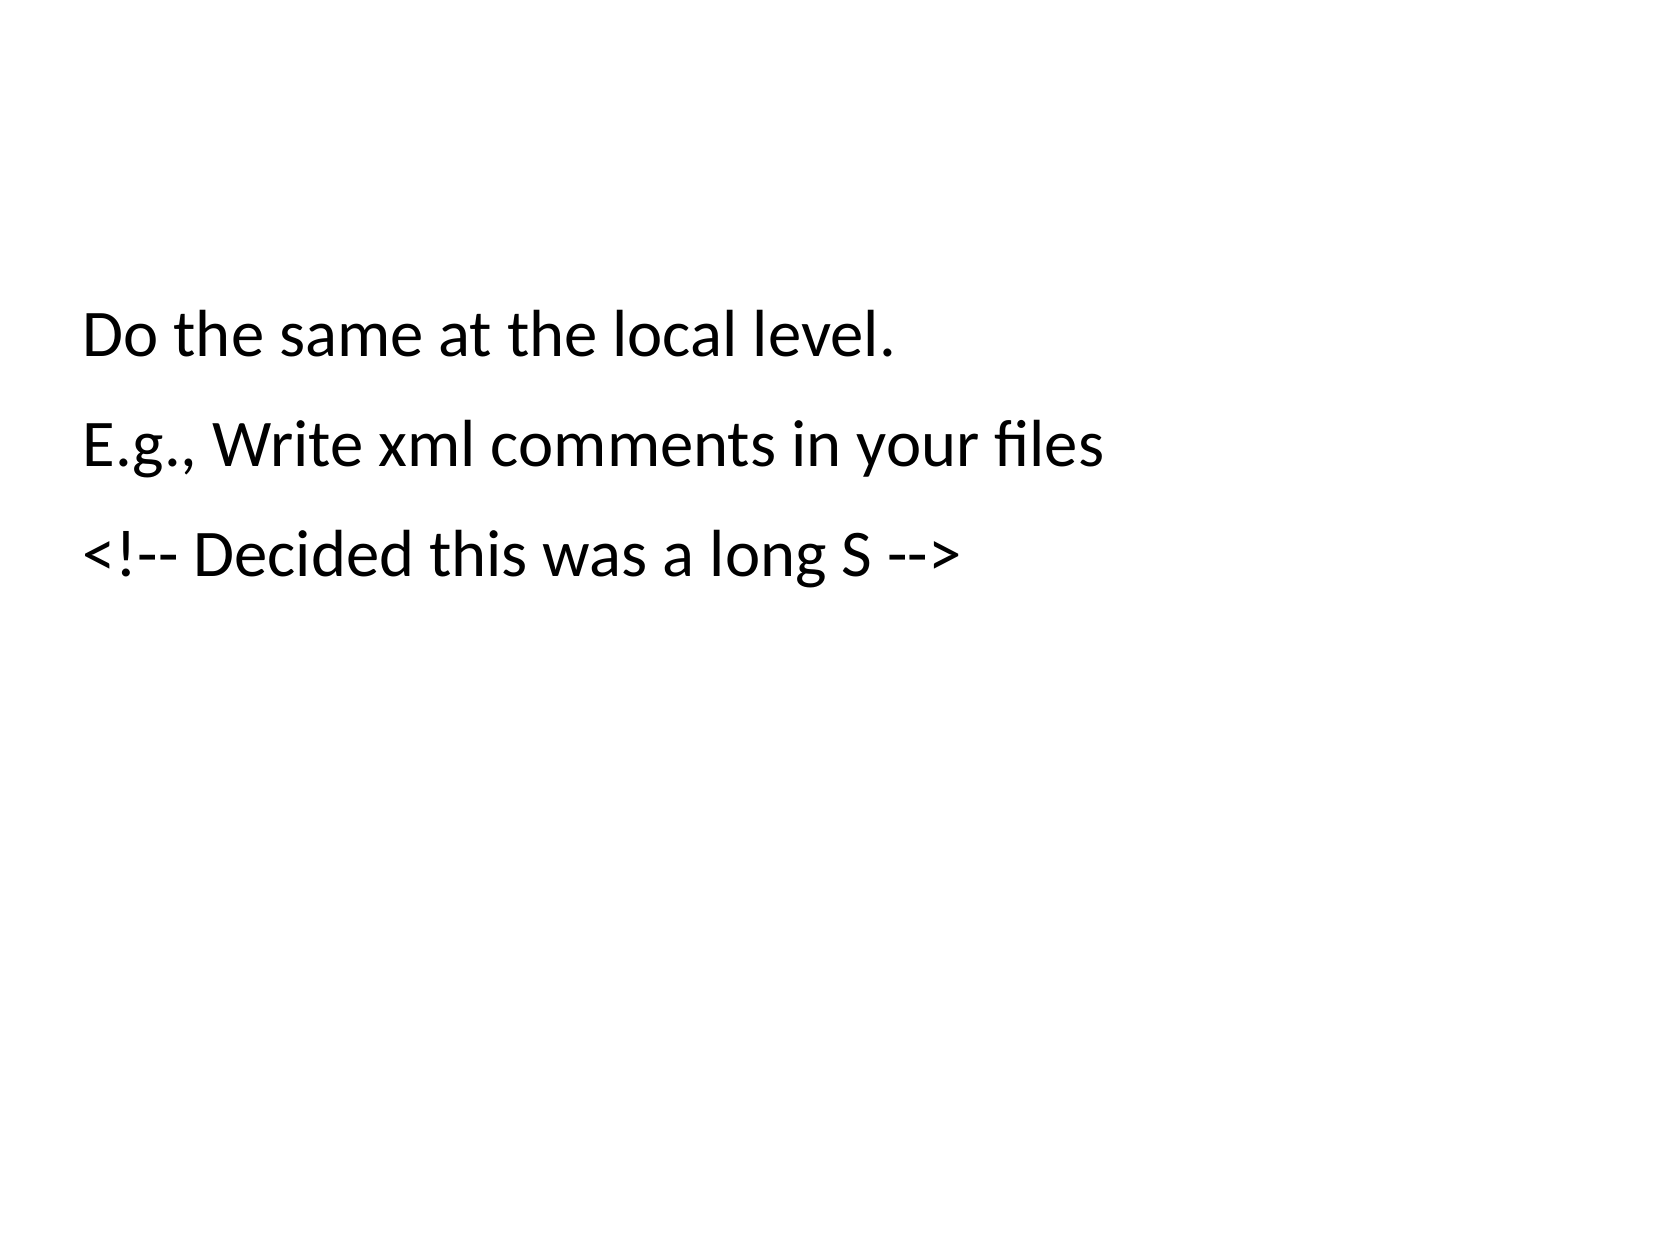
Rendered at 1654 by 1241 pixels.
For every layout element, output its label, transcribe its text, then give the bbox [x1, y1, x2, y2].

list Do the same at the local level. E.g., Write xml comments in your files <!-- Decided this was a long S --> [82, 290, 1363, 754]
